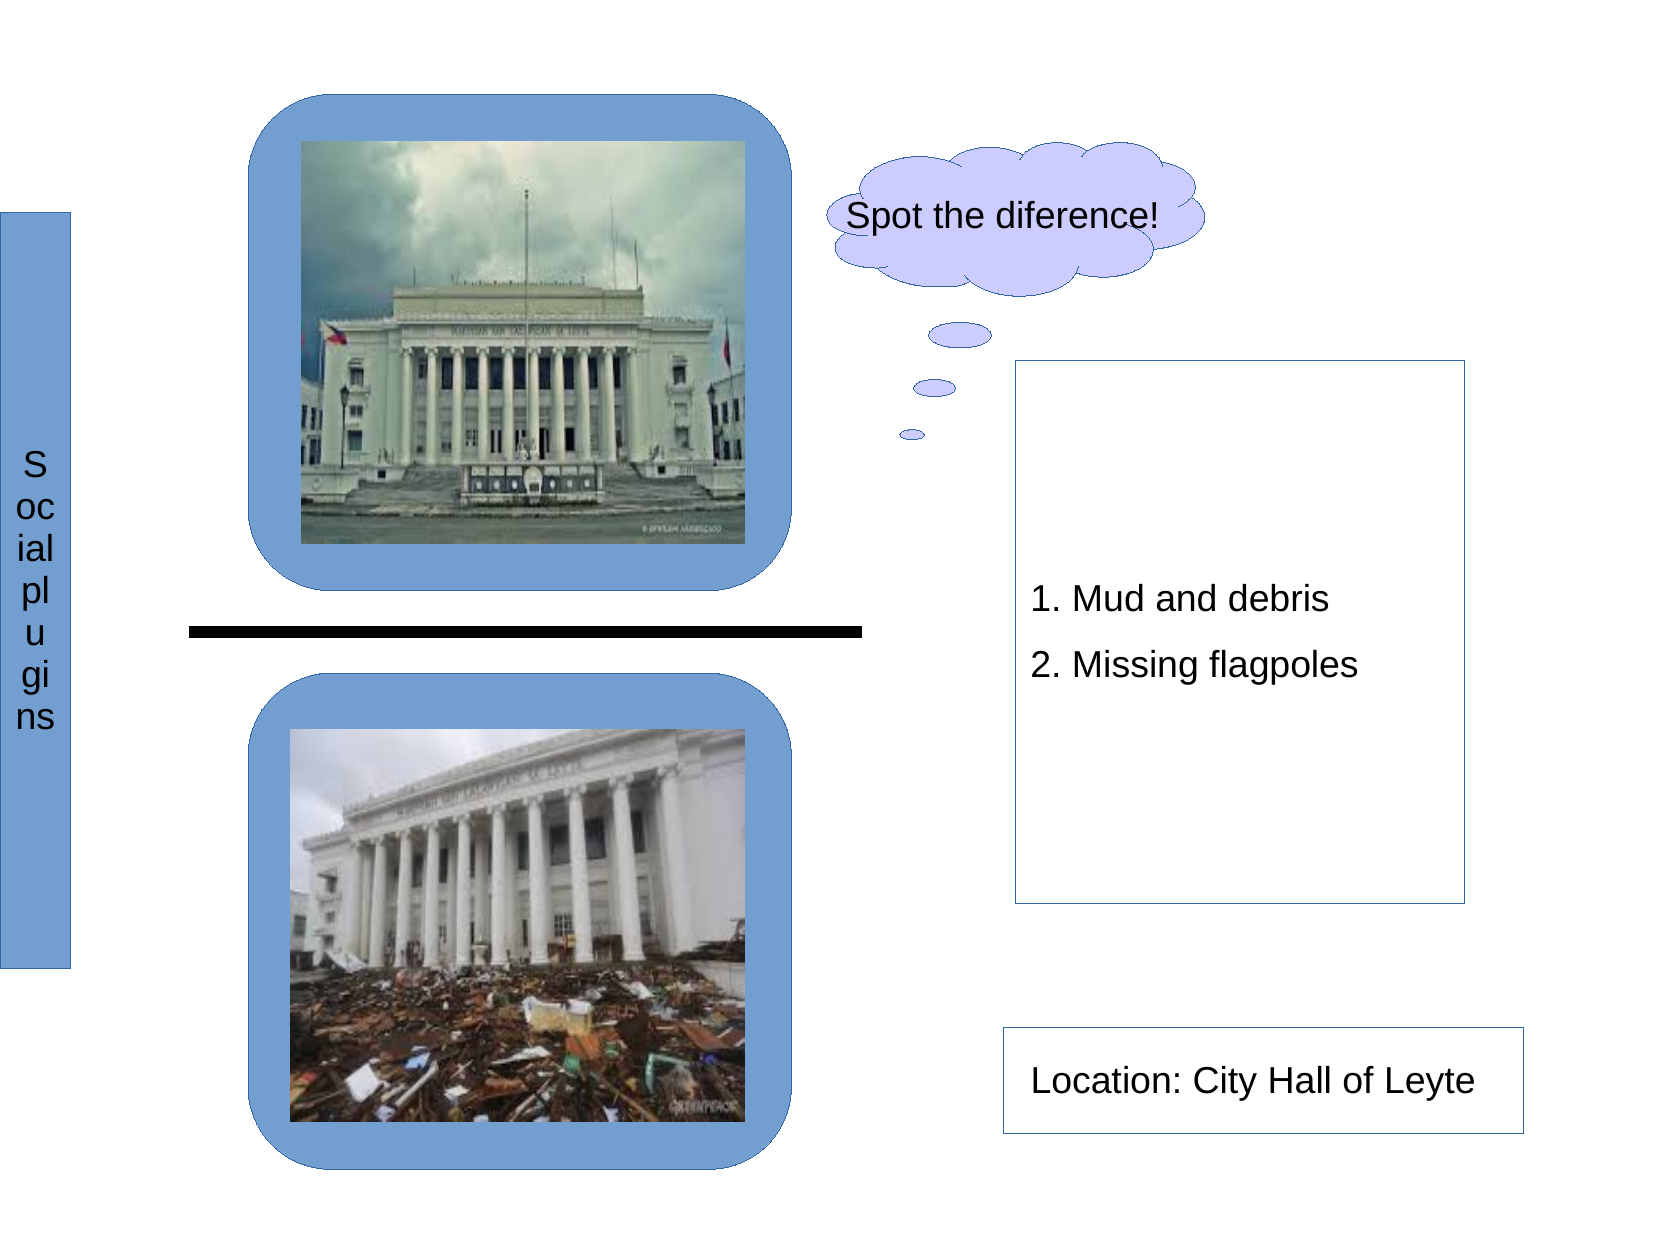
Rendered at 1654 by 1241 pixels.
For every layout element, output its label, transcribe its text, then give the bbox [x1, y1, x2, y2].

text_box 1. Mud and debris 2. Missing flagpoles [1015, 360, 1465, 904]
text_box Spot the diference! [928, 322, 992, 348]
picture [290, 729, 745, 1123]
text_box [248, 94, 792, 591]
text_box Spot the diference! [826, 142, 1205, 297]
text_box Social plugins [0, 212, 71, 969]
picture [301, 141, 745, 544]
text_box Location: City Hall of Leyte [1003, 1027, 1524, 1134]
text_box Spot the diference! [913, 379, 956, 397]
text_box [248, 673, 792, 1170]
